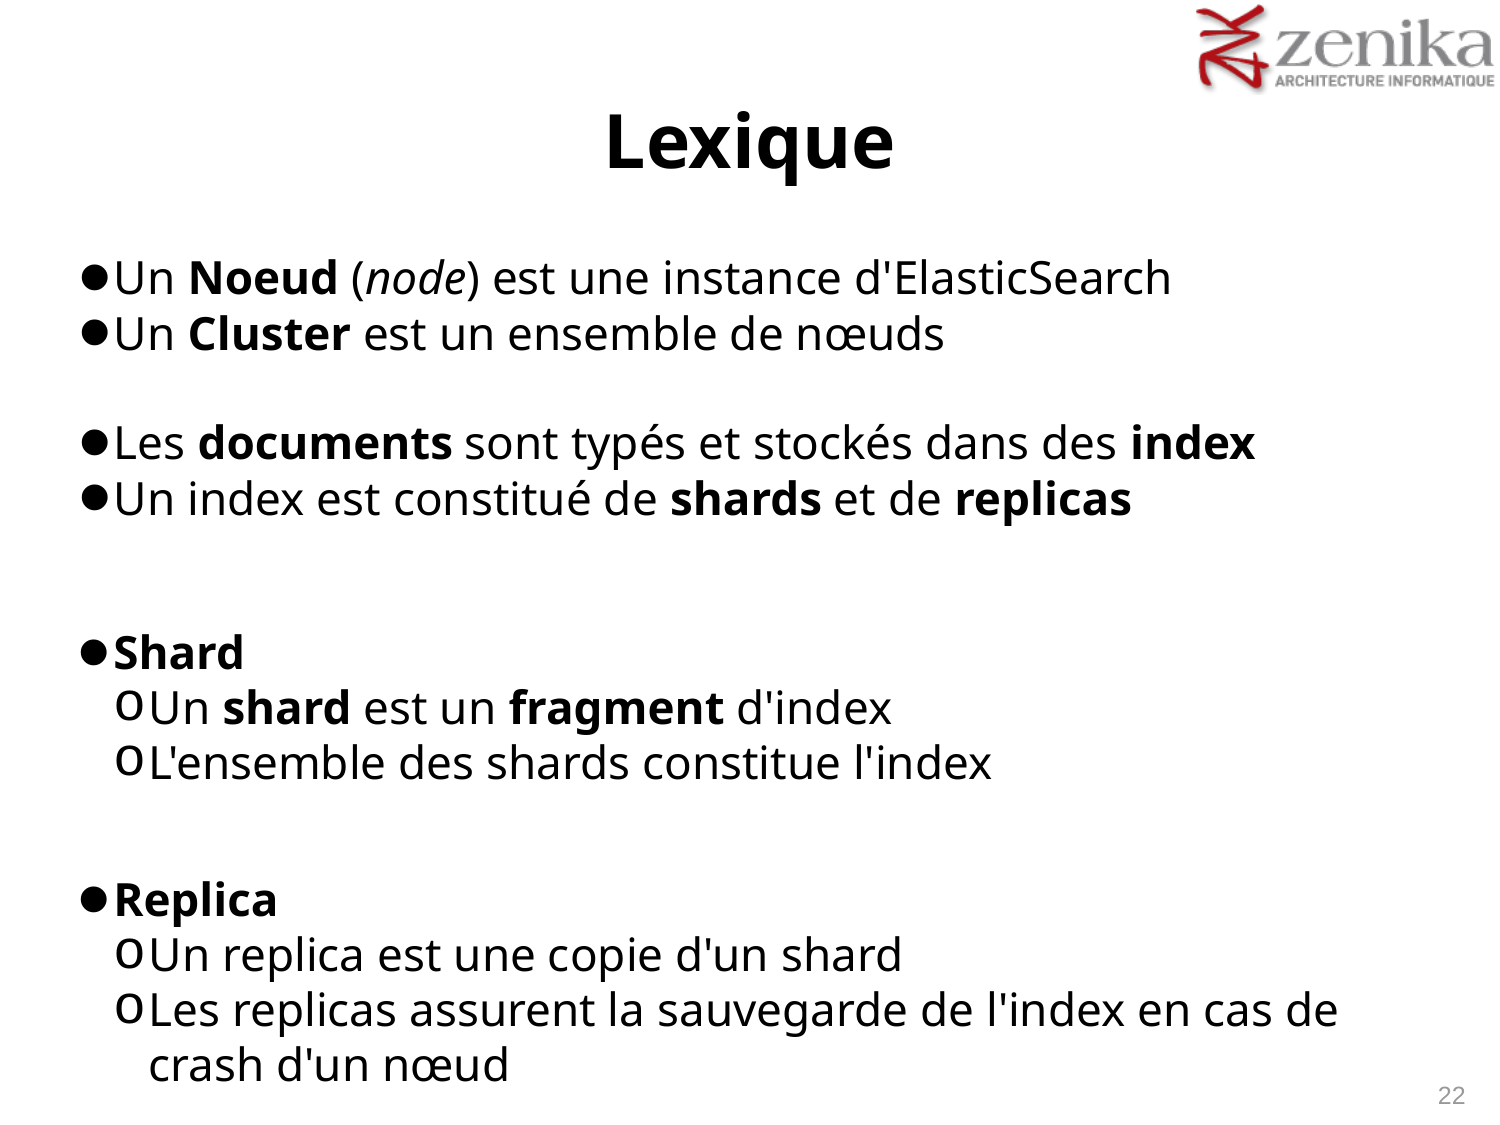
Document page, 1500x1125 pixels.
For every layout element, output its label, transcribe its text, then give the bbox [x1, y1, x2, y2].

picture [1190, 0, 1500, 95]
text_box Un Noeud (node) est une instance d'ElasticSearch Un Cluster est un ensemble de nœuds Les documents sont typés et stockés dans des index Un index est constitué de shards et de replicas [63, 234, 1471, 752]
text_box Shard Un shard est un fragment d'index L'ensemble des shards constitue l'index Replica Un replica est une copie d'un shard Les replicas assurent la sauvegarde de l'index en cas de crash d'un nœud [63, 752, 1470, 1115]
text_box Lexique [75, 29, 1425, 234]
